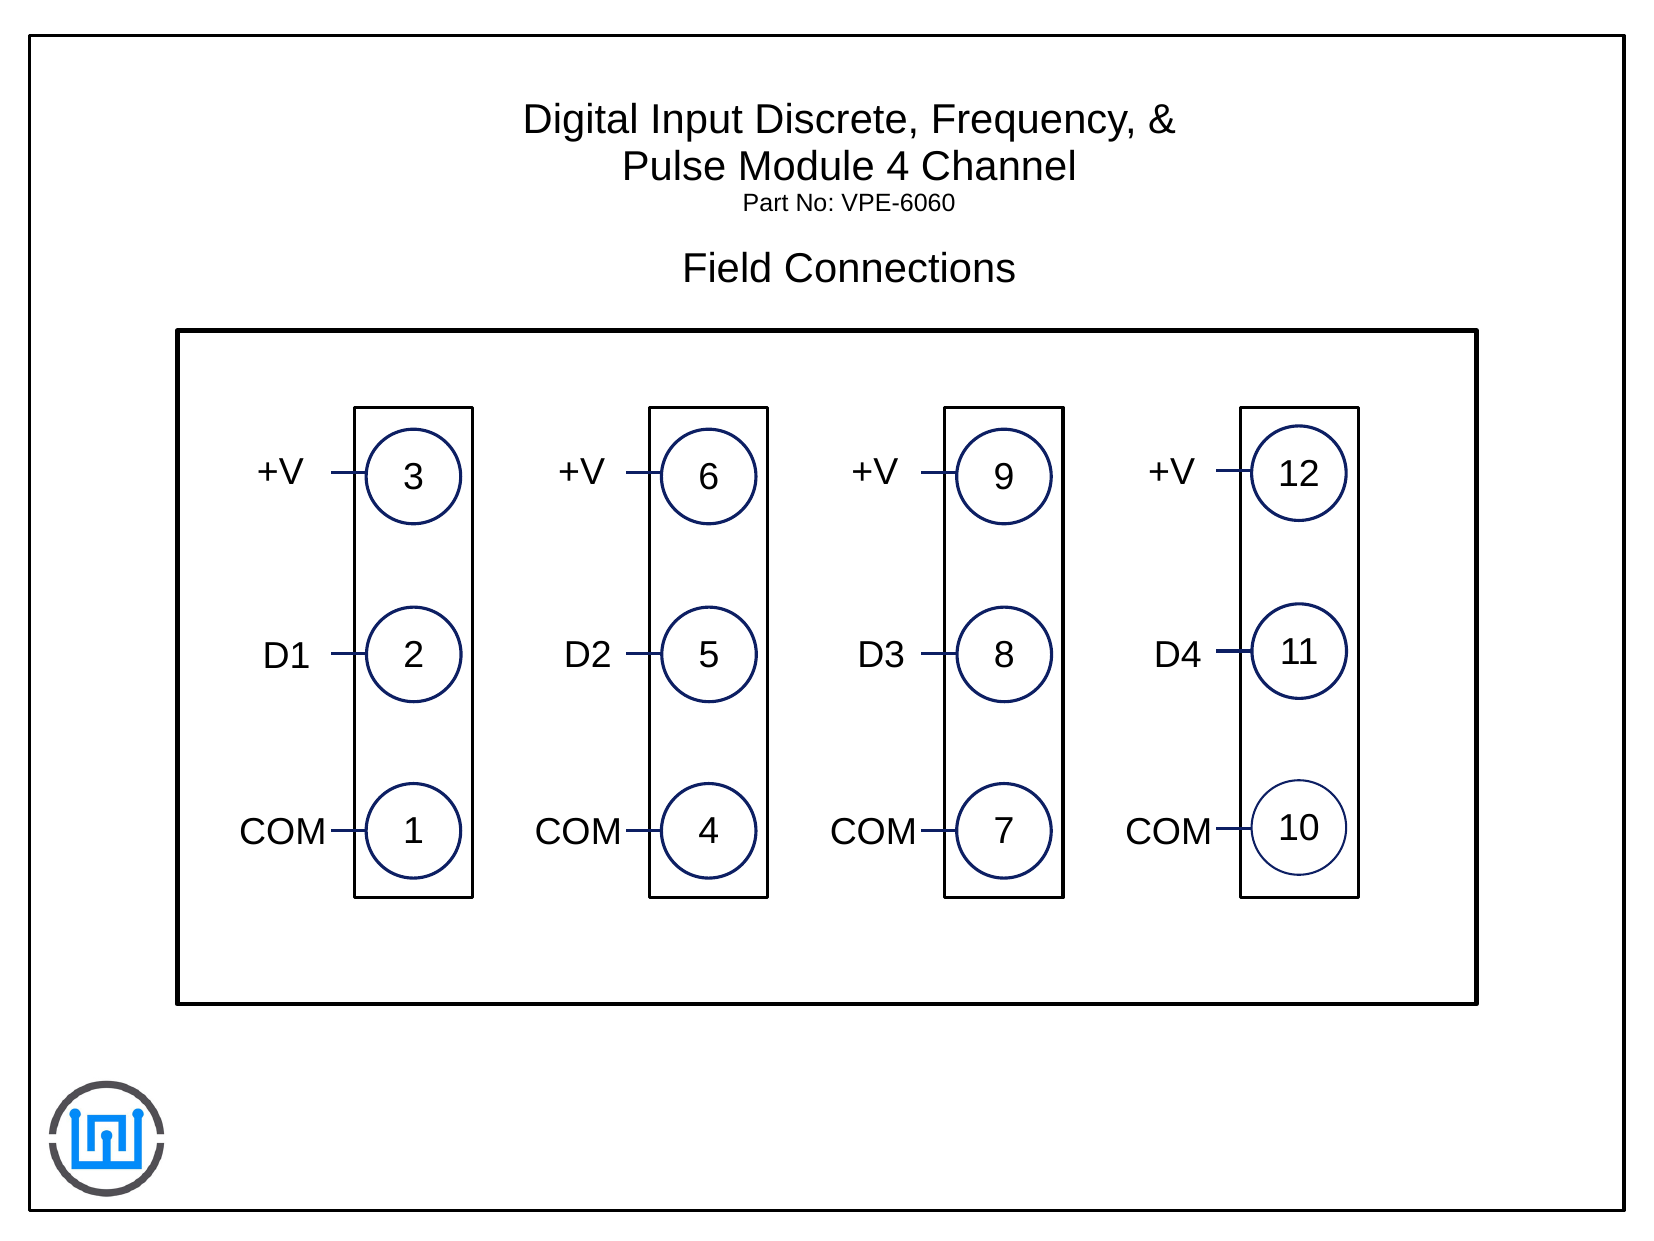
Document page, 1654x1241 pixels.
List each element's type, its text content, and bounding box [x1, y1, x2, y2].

text_box D2 [549, 626, 629, 685]
text_box +V [543, 442, 632, 514]
text_box D3 [842, 626, 923, 685]
text_box 6 [661, 429, 756, 524]
text_box COM [224, 803, 342, 861]
text_box +V [242, 443, 331, 514]
text_box 3 [366, 429, 461, 524]
text_box Digital Input Discrete, Frequency, & Pulse Module 4 Channel Part No: VPE-6060 Field Connections [507, 88, 1235, 346]
text_box COM [815, 803, 933, 860]
text_box COM [519, 803, 637, 861]
text_box 11 [1252, 603, 1347, 699]
text_box COM [1110, 803, 1228, 860]
text_box D4 [1139, 626, 1219, 685]
text_box 2 [366, 607, 462, 702]
text_box 10 [1251, 780, 1347, 875]
text_box 9 [956, 429, 1052, 524]
text_box 7 [956, 783, 1052, 879]
text_box 1 [366, 783, 461, 879]
text_box 5 [661, 607, 757, 702]
text_box 12 [1251, 425, 1347, 521]
text_box +V [836, 442, 926, 514]
text_box D1 [248, 626, 328, 686]
text_box 8 [957, 607, 1052, 702]
text_box +V [1133, 442, 1222, 514]
picture [35, 1068, 178, 1208]
text_box 4 [661, 783, 756, 879]
